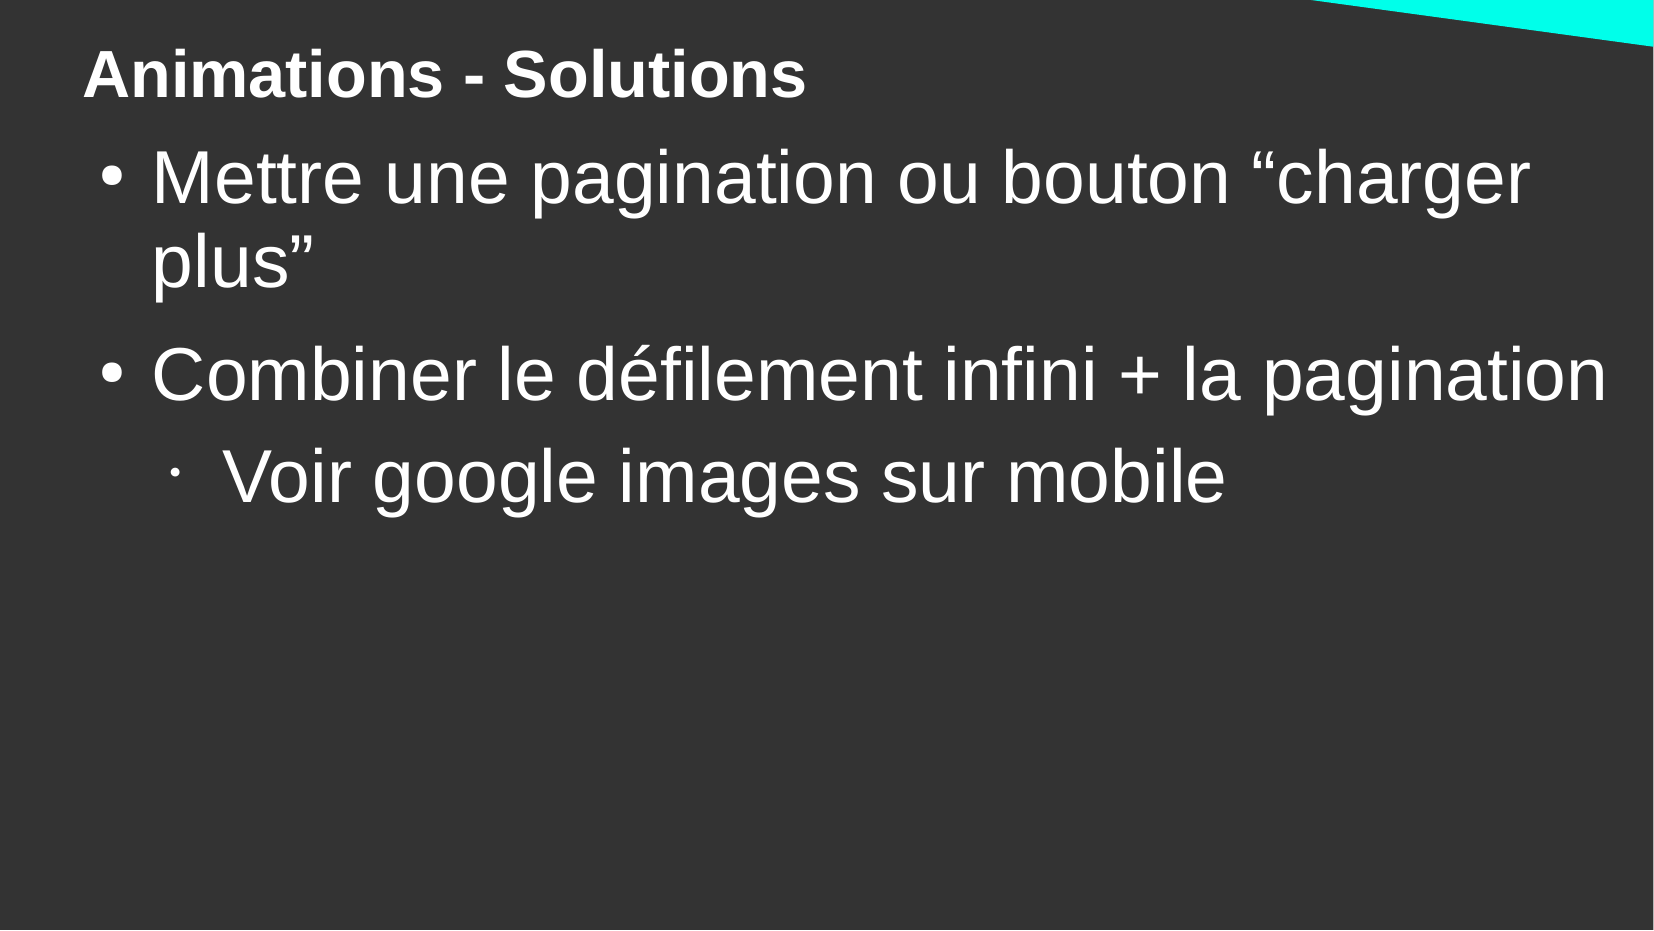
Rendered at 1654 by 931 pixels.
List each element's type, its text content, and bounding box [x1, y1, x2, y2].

list Mettre une pagination ou bouton “charger plus” Combiner le défilement infini + la pagination Voir google images sur mobile [80, 135, 1620, 709]
title Animations - Solutions [82, 37, 1571, 114]
text_box [1311, 0, 1654, 47]
